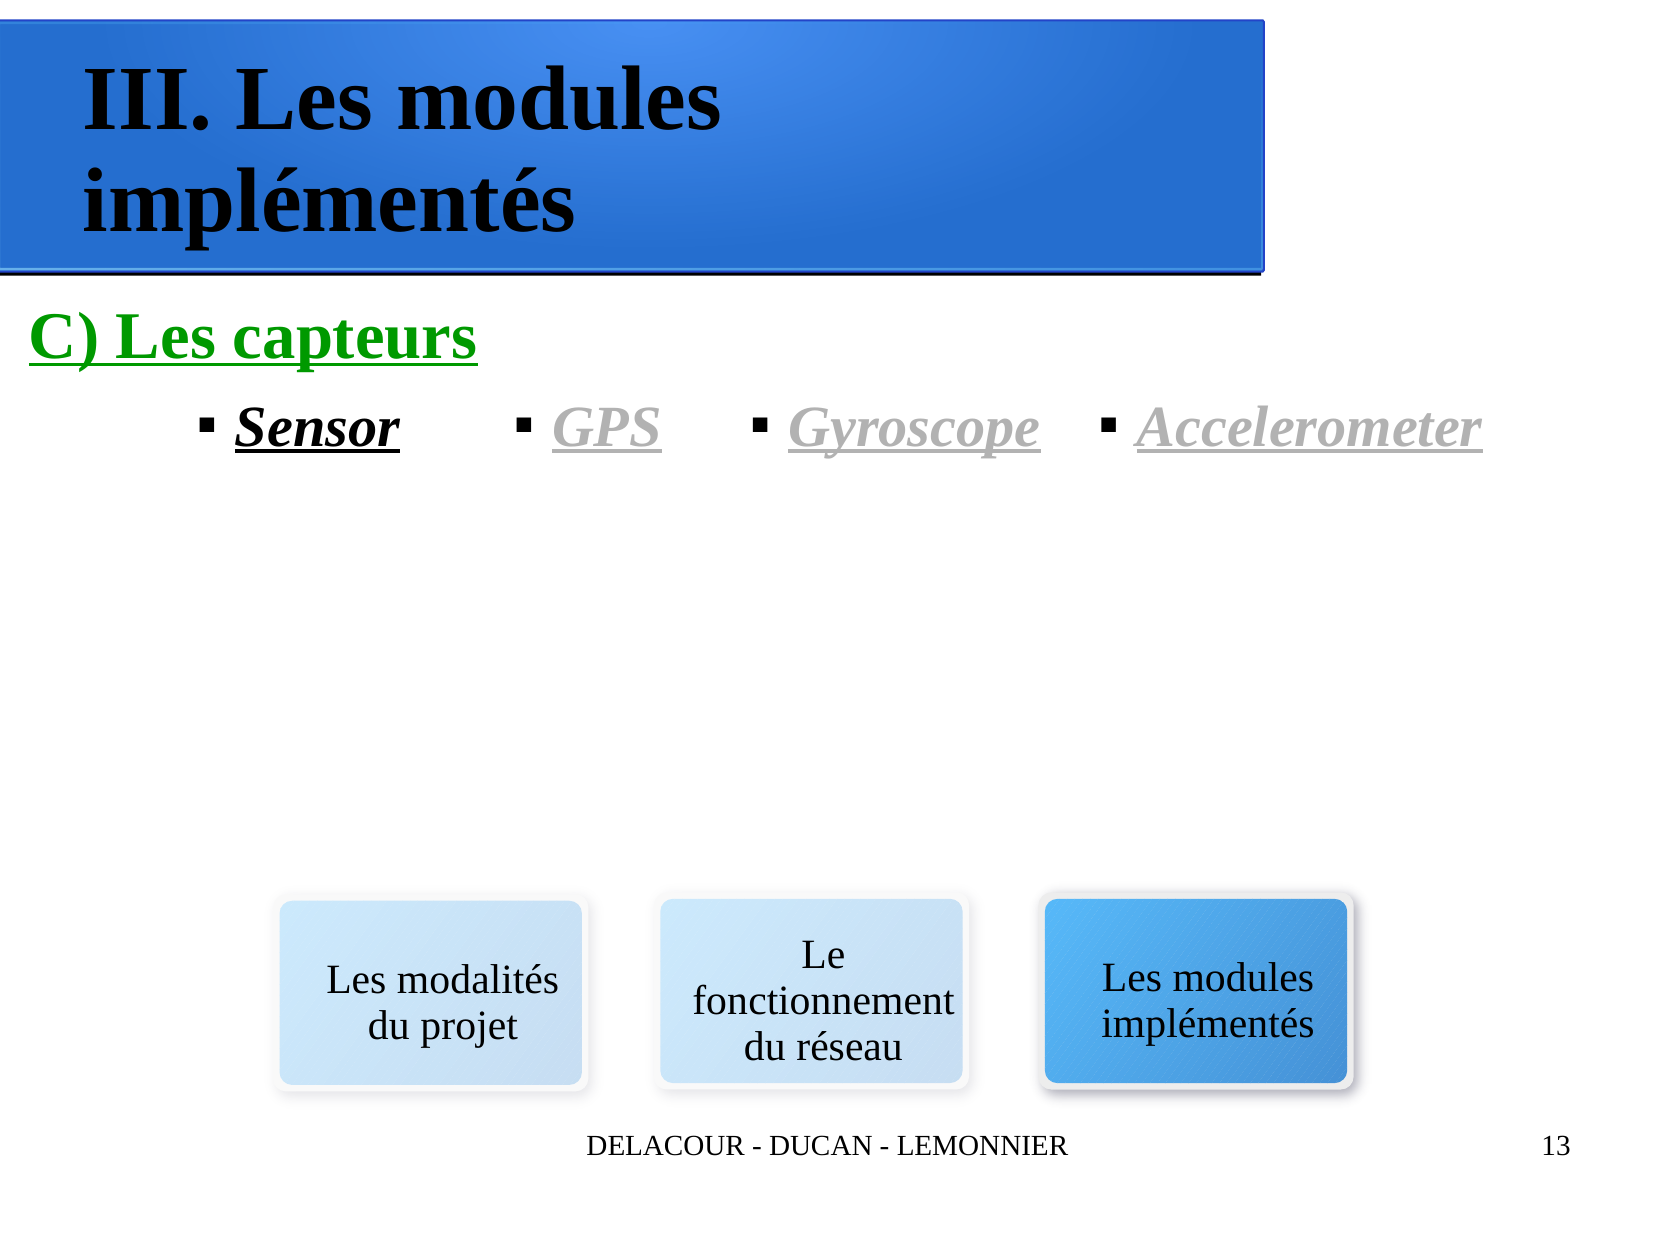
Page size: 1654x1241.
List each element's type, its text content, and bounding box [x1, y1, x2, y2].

text_box GPS [501, 386, 703, 532]
text_box Gyroscope [738, 386, 1075, 479]
text_box C) Les capteurs [14, 292, 827, 387]
picture [262, 880, 624, 1124]
text_box Sensor [184, 386, 501, 532]
title III. Les modules implémentés [82, 47, 1235, 252]
picture [643, 878, 1004, 1123]
picture [1027, 878, 1389, 1123]
text_box Accelerometer [1086, 386, 1630, 532]
